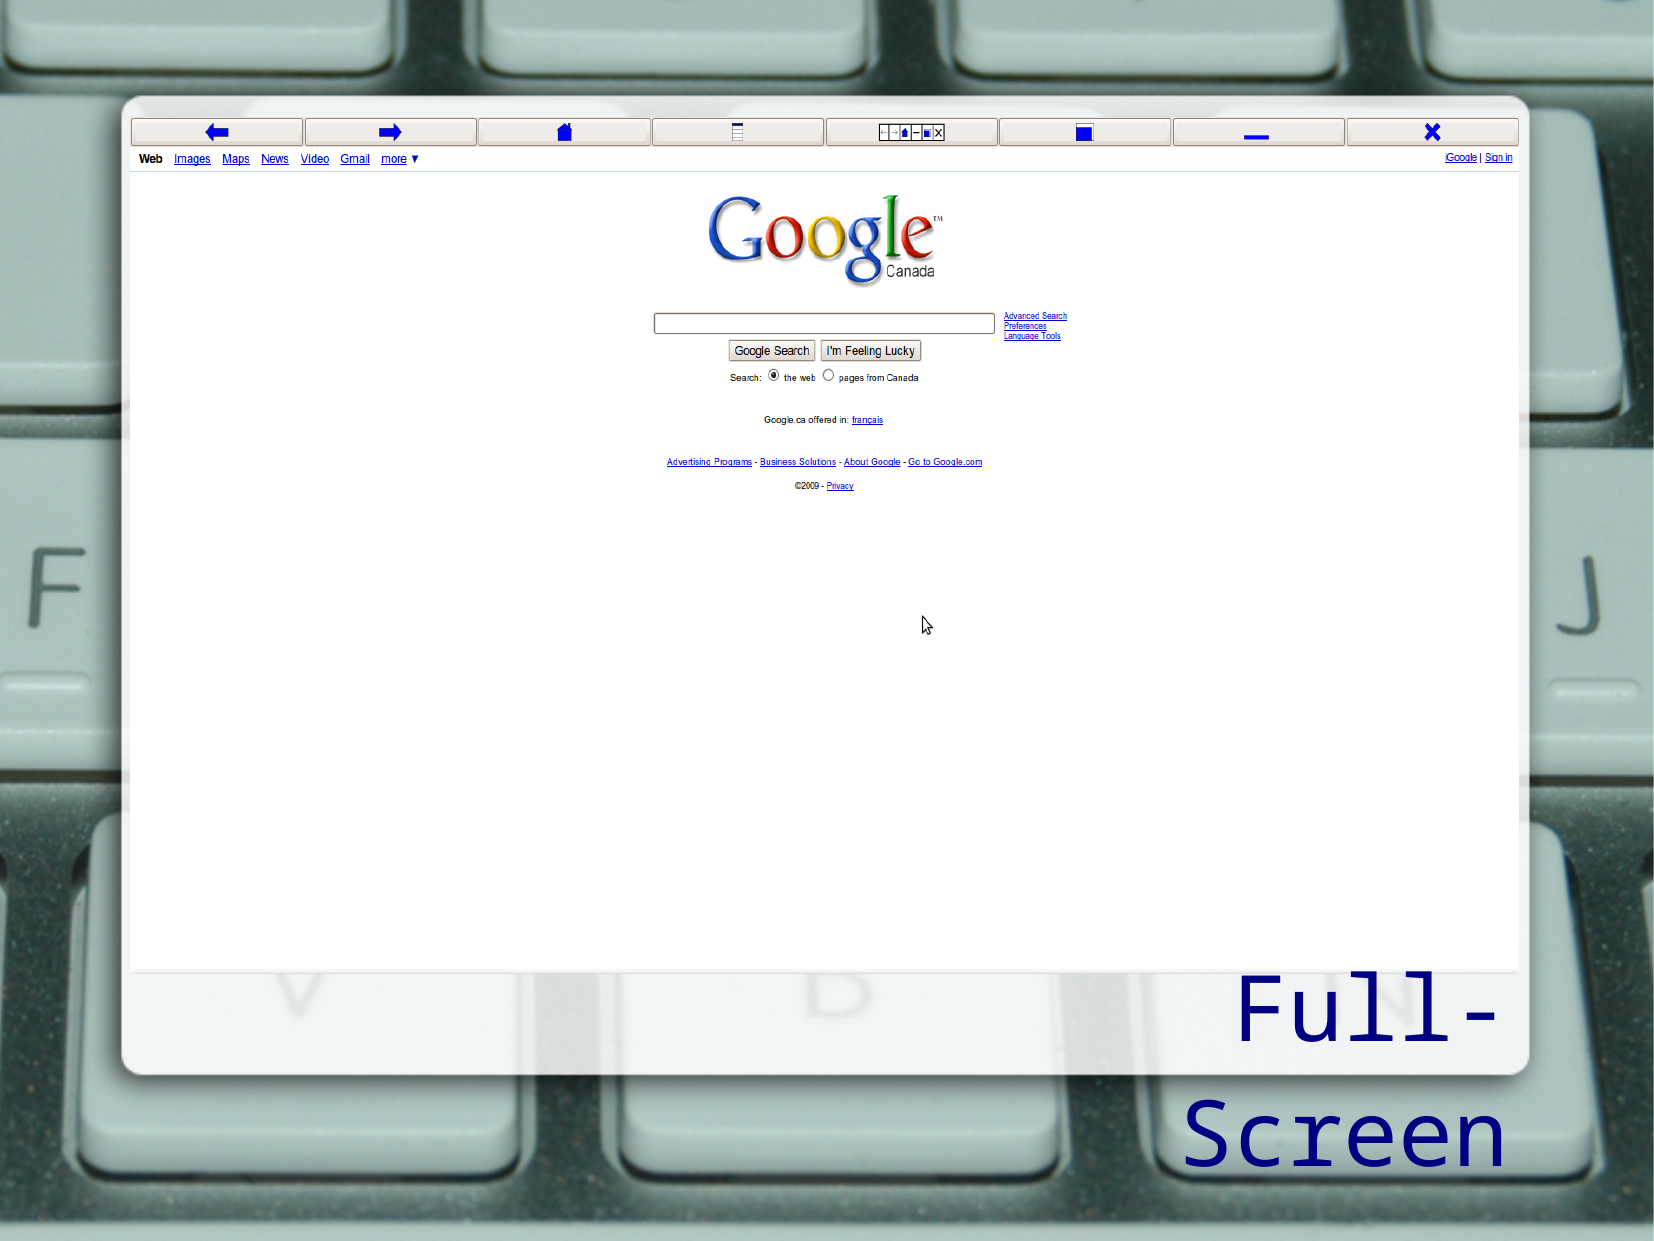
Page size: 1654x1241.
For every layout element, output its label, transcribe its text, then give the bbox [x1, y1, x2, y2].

picture [0, 0, 1654, 1241]
text_box Full-Screen [1003, 936, 1524, 1074]
